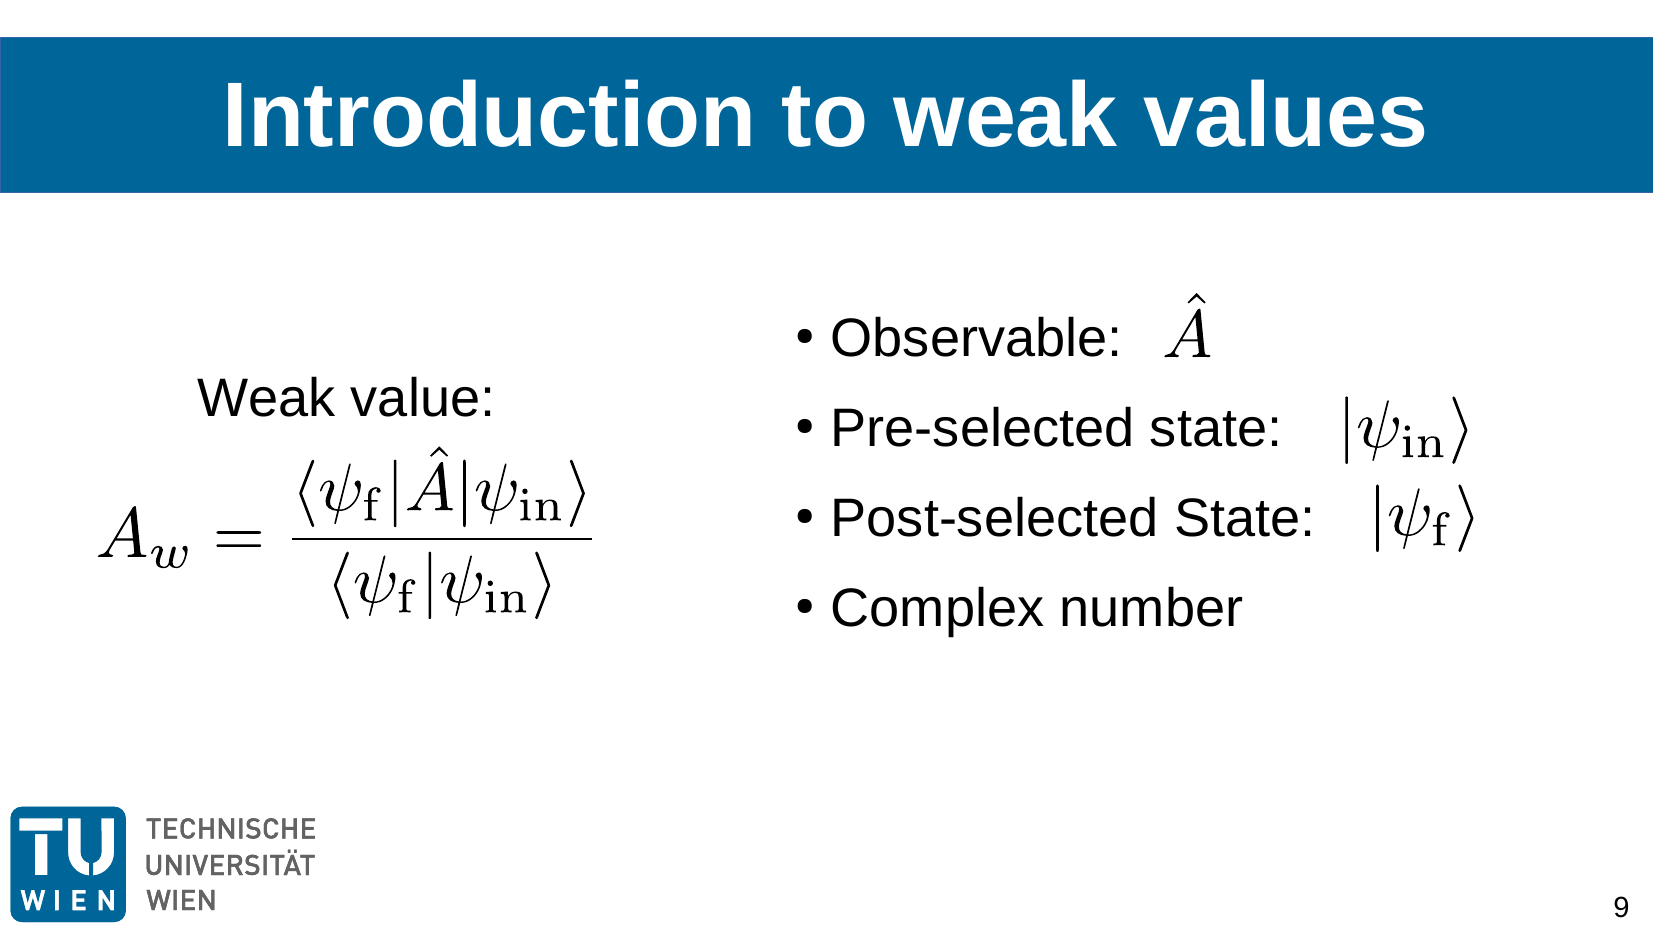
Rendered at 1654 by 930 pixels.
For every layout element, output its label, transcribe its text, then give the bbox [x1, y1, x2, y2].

picture [195, 434, 606, 630]
list Weak value: [197, 367, 503, 436]
picture [1319, 384, 1485, 566]
title Introduction to weak values [0, 37, 1653, 193]
list Observable: Pre-selected state: Post-selected State: Complex number [795, 217, 1571, 757]
picture [96, 462, 189, 590]
picture [1155, 270, 1231, 382]
